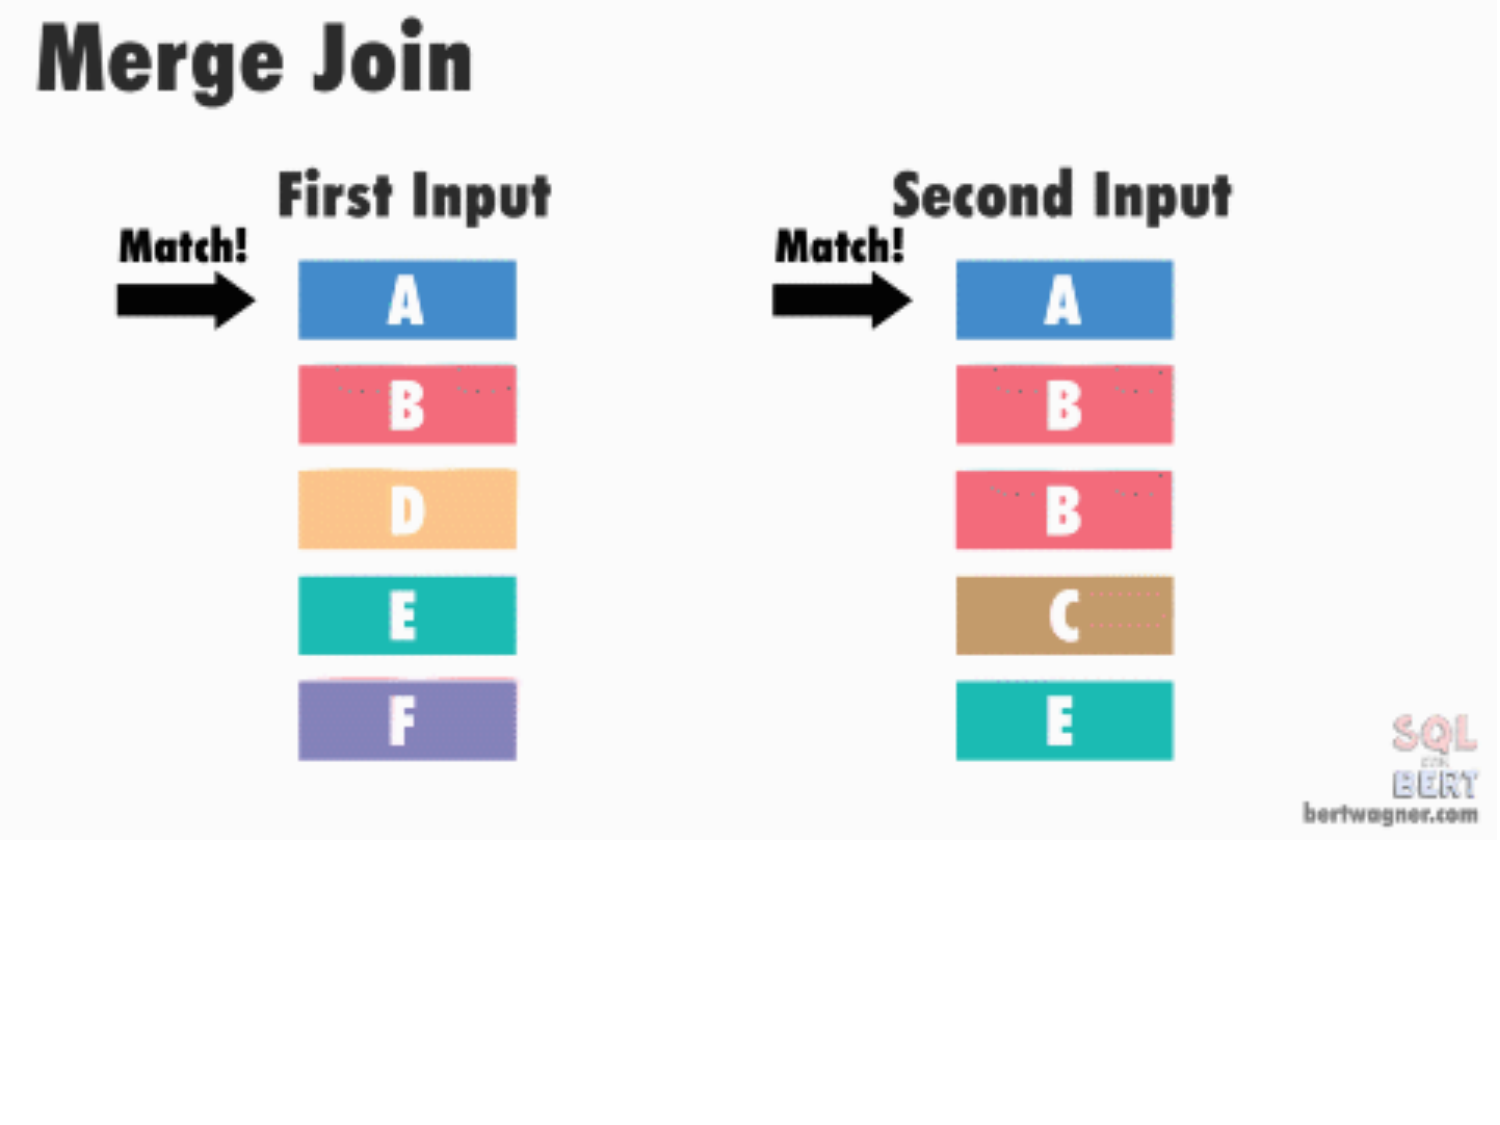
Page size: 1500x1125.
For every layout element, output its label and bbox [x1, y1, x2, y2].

picture [0, 0, 1497, 841]
